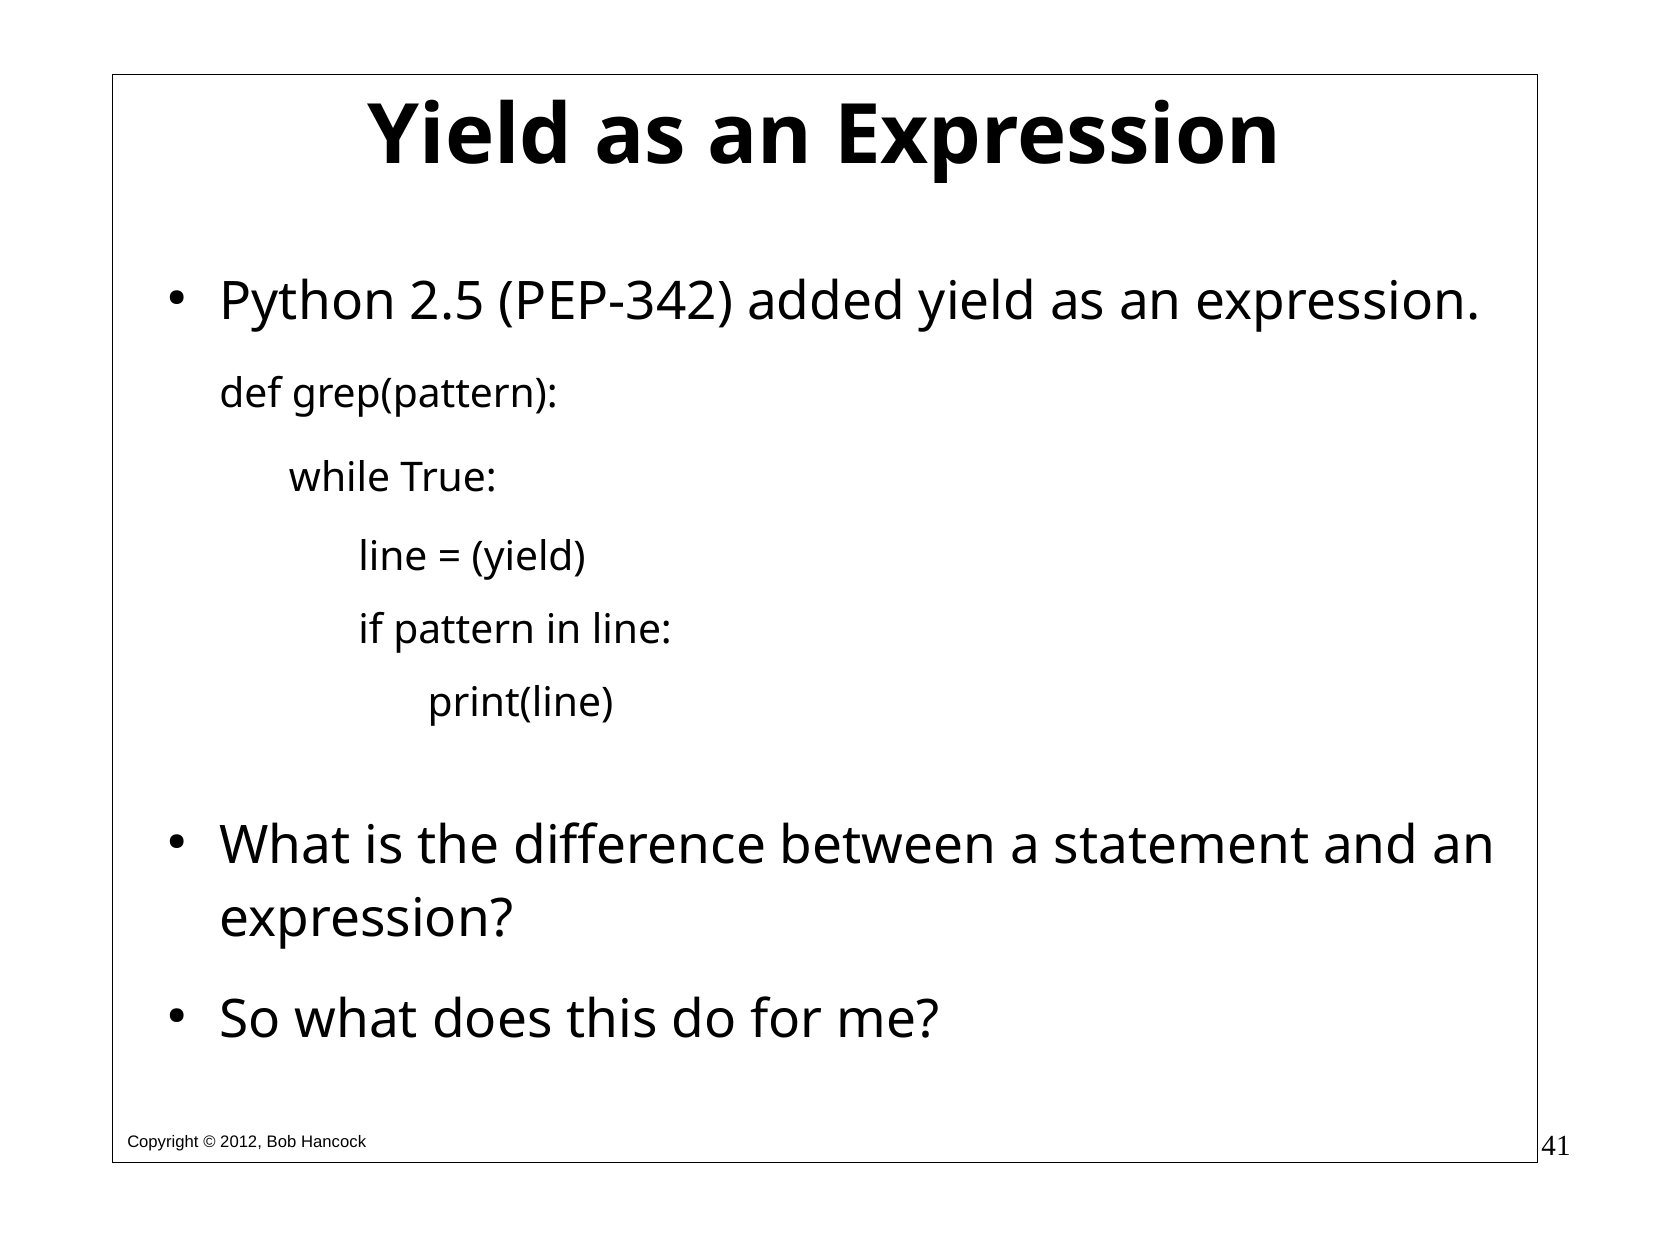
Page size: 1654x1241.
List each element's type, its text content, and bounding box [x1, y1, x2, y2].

text_box Copyright © 2012, Bob Hancock [112, 1125, 382, 1159]
list Python 2.5 (PEP-342) added yield as an expression. def grep(pattern): while True: line = (yield) if pattern in line: print(line) What is the difference between a statement and an expression? So what does this do for me? [150, 262, 1501, 1126]
title Yield as an Expression [112, 75, 1538, 188]
